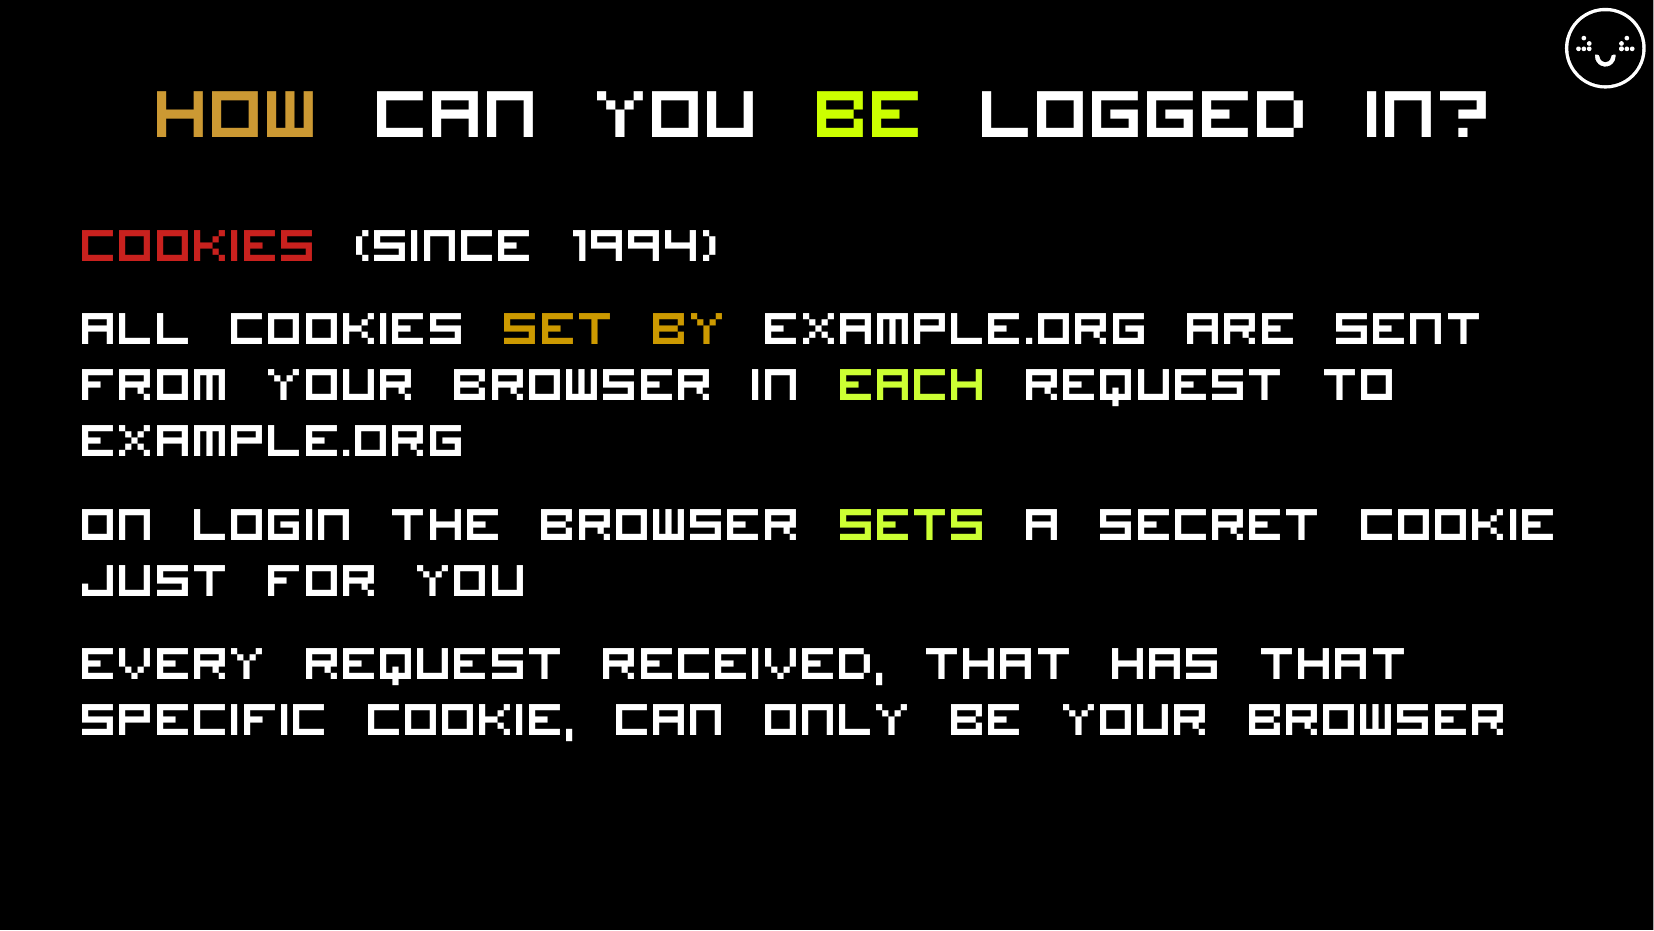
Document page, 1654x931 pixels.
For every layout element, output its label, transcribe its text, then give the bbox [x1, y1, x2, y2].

list Cookies (since 1994) All Cookies set by example.org are sent from your browser in each request to example.org On login the browser sets a secret cookie just for you Every request received, that has that specific cookie, can only be your browser [82, 217, 1571, 758]
title How can you be logged in? [82, 37, 1571, 193]
